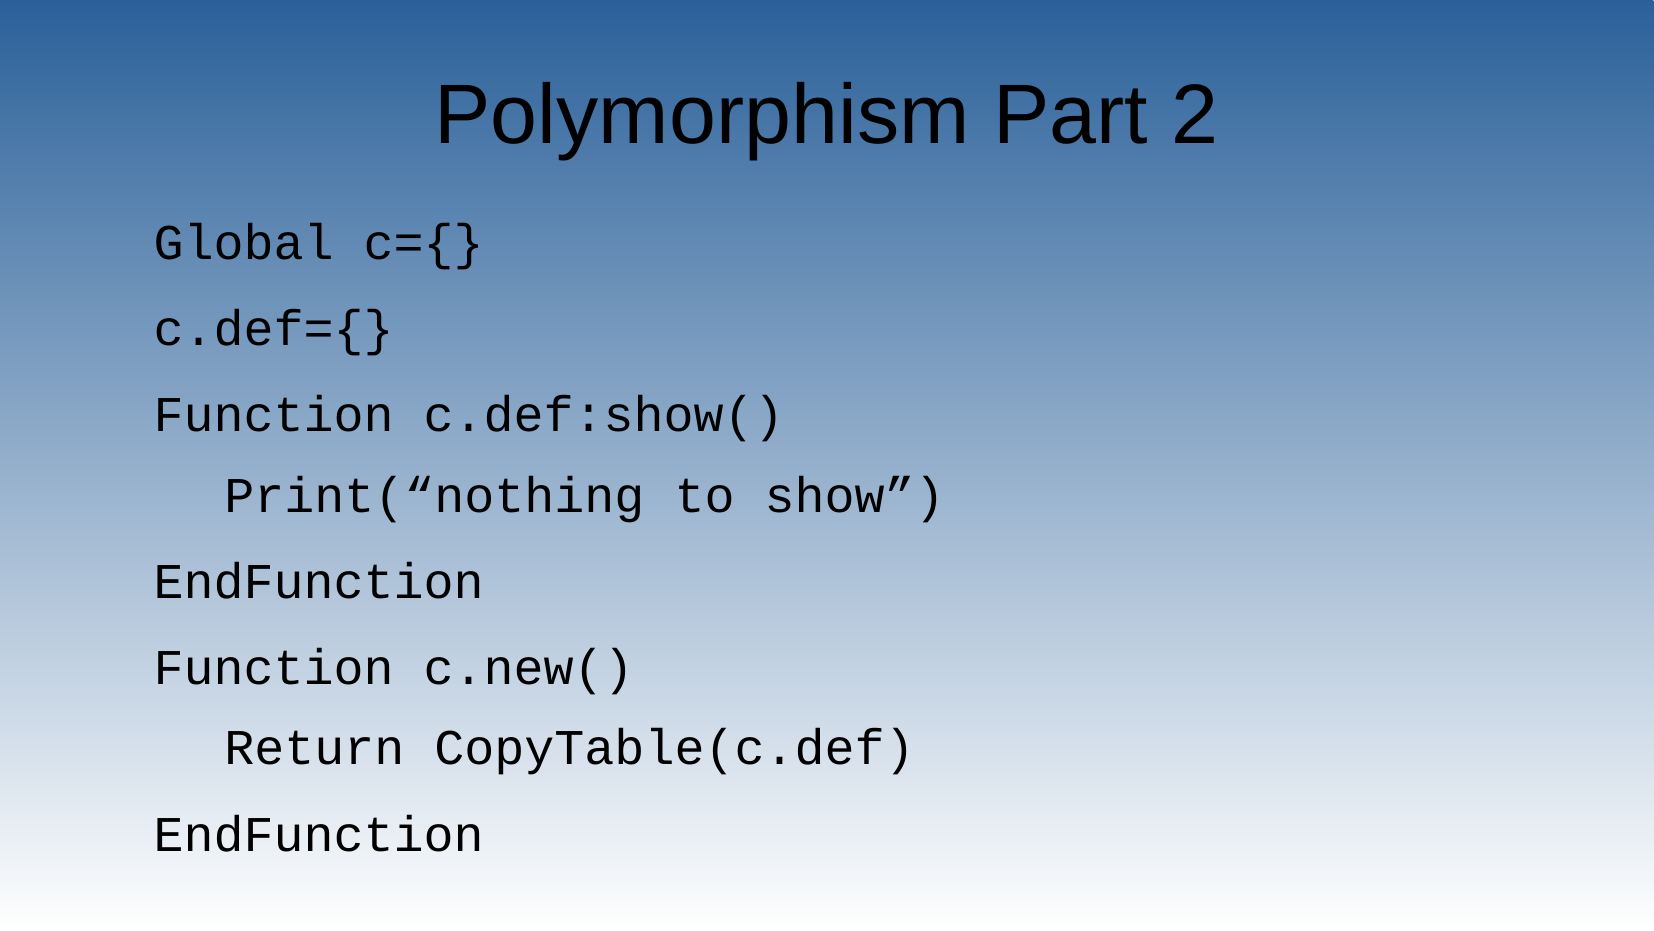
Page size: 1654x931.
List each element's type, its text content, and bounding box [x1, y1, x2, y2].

title Polymorphism Part 2 [82, 37, 1571, 193]
list Global c={} c.def={} Function c.def:show() Print(“nothing to show”) EndFunction Function c.new() Return CopyTable(c.def) EndFunction [82, 217, 1571, 872]
